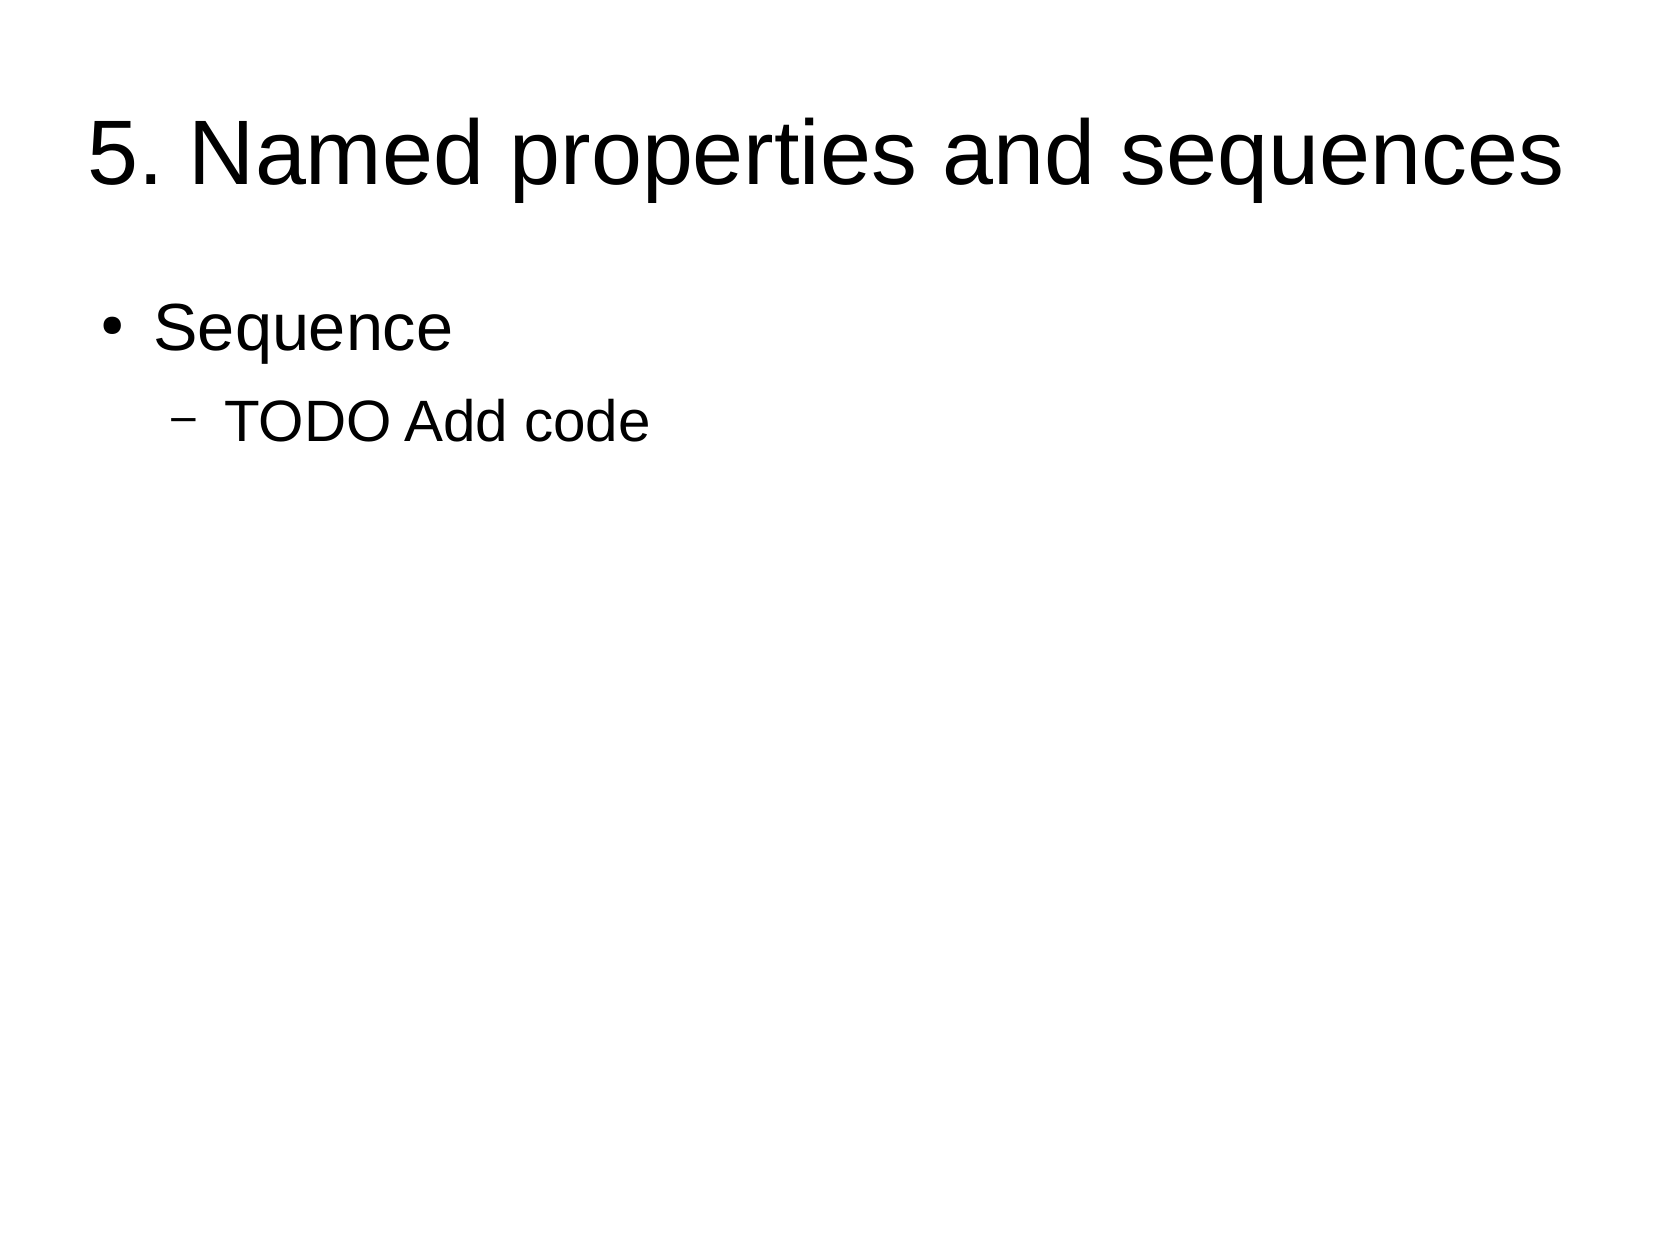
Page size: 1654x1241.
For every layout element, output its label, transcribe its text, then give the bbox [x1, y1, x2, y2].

title 5. Named properties and sequences [82, 49, 1571, 257]
list Sequence TODO Add code [82, 290, 1571, 1010]
